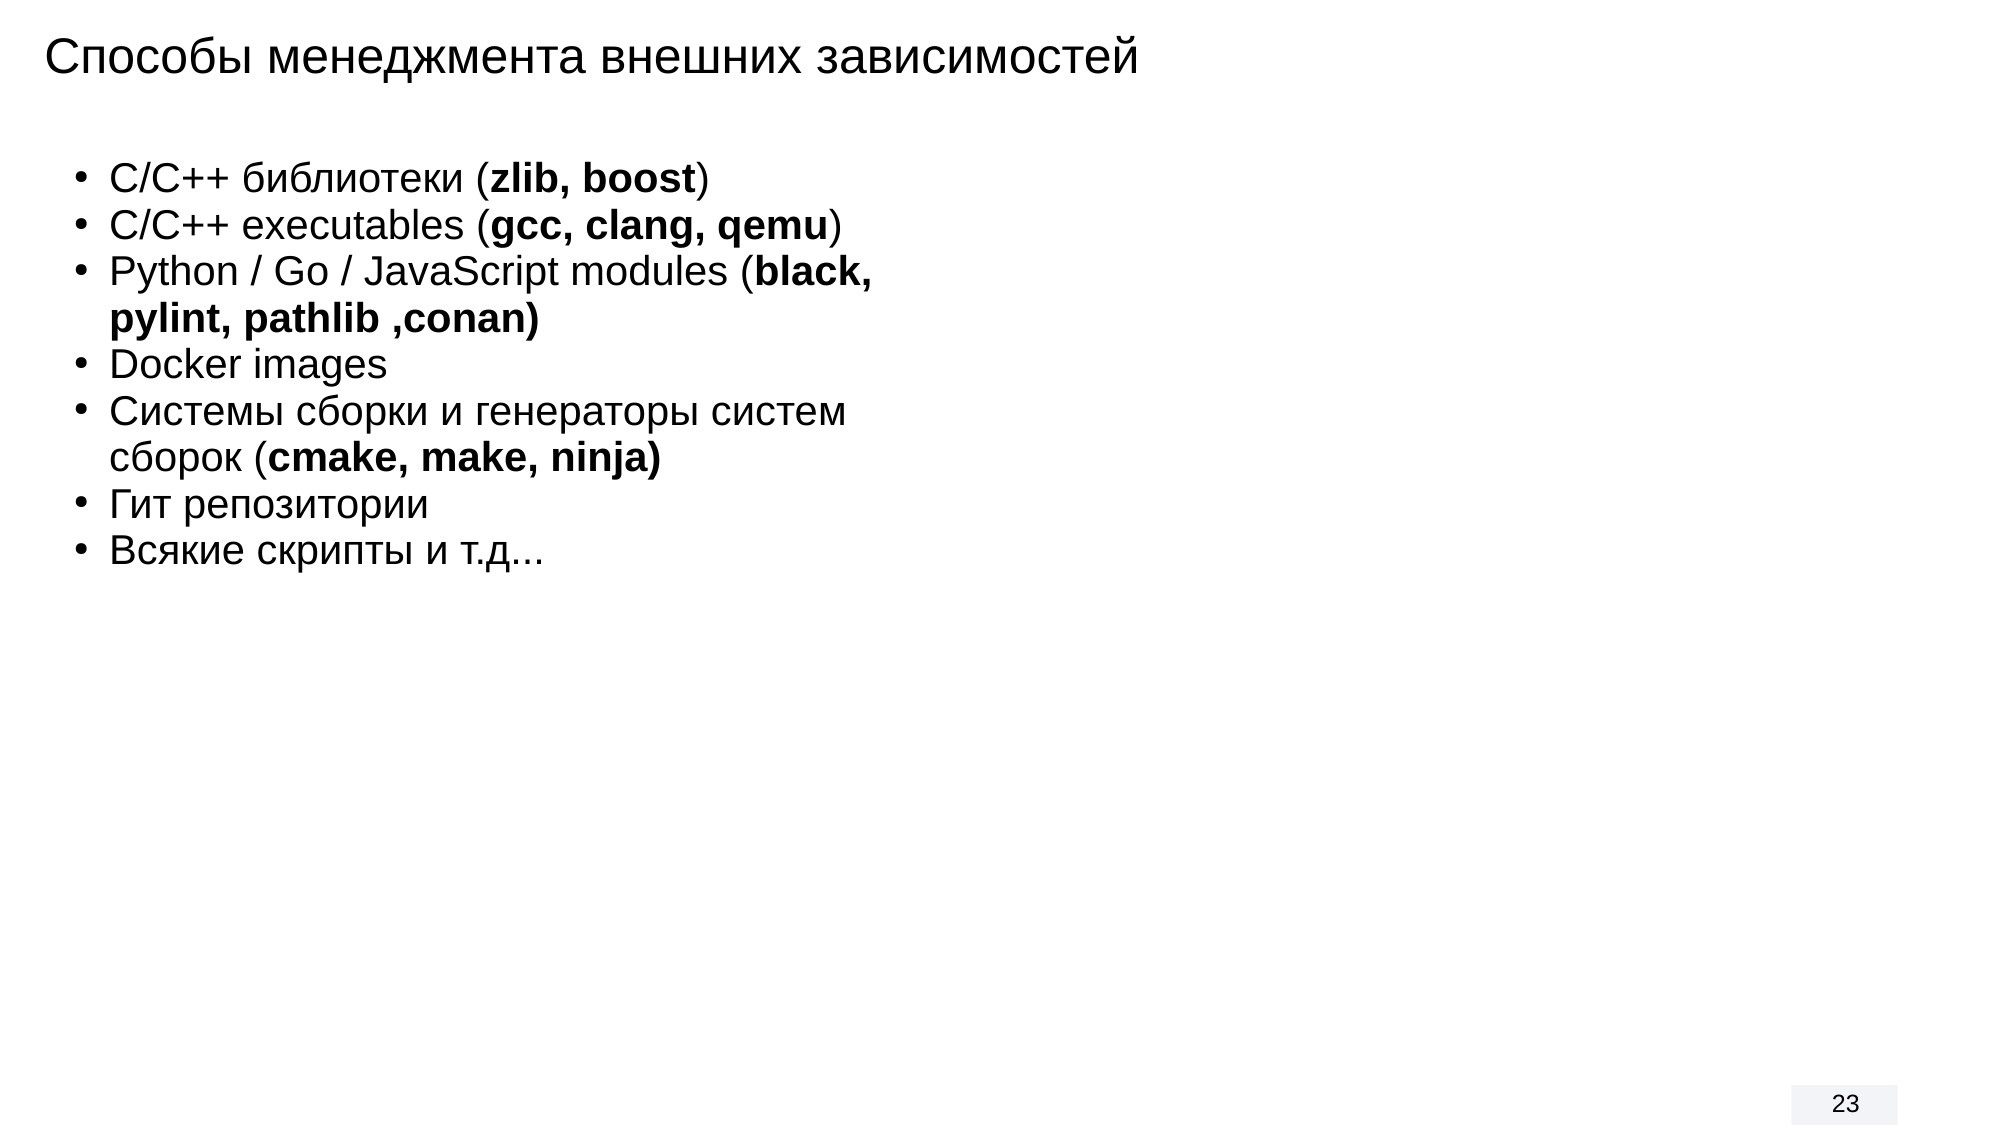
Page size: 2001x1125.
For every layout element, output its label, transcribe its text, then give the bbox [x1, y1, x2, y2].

text_box Способы менеджмента внешних зависимостей [29, 21, 1595, 92]
text_box <number> [1817, 1082, 1961, 1125]
text_box C/C++ библиотеки (zlib, boost) C/C++ executables (gcc, clang, qemu) Python / Go / JavaScript modules (black, pylint, pathlib ,conan) Docker images Системы сборки и генераторы систем сборок (cmake, make, ninja) Гит репозитории Всякие скрипты и т.д... [59, 147, 945, 581]
